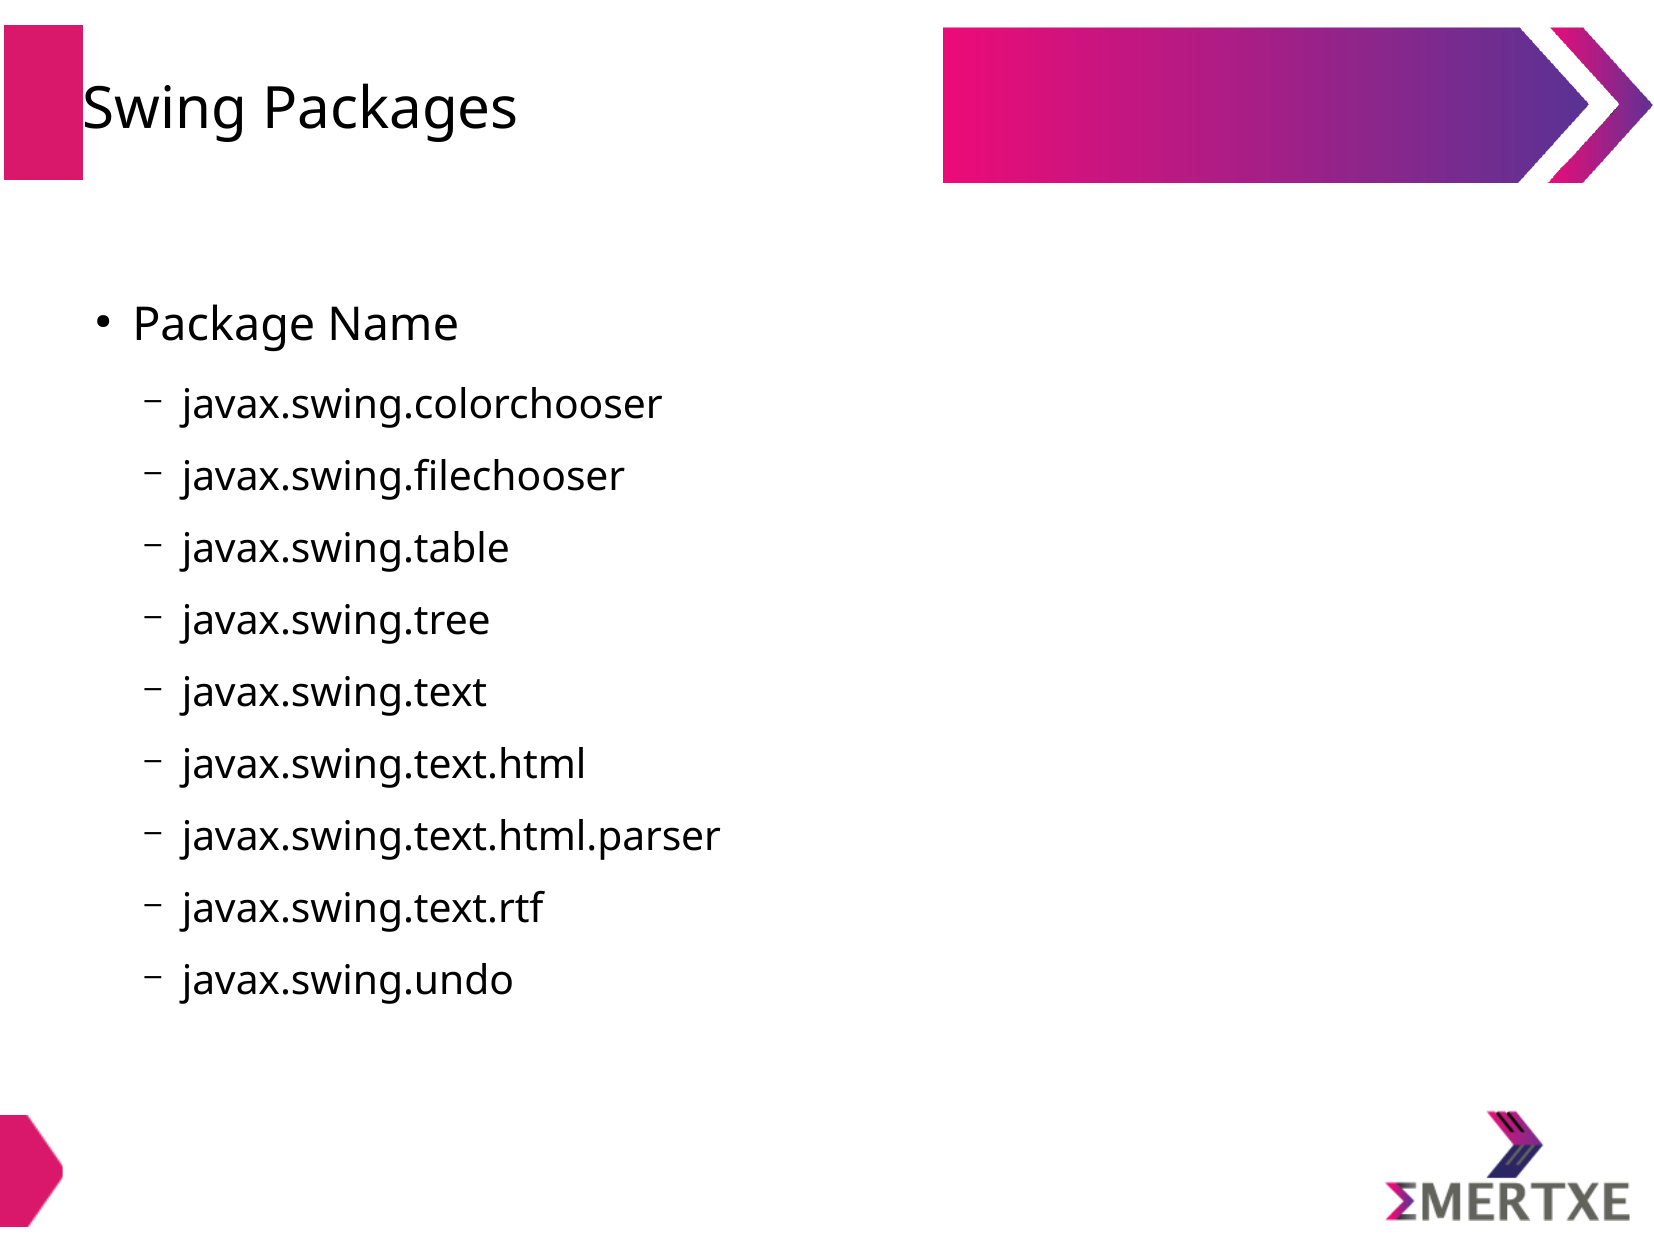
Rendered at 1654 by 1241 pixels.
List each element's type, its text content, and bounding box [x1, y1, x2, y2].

list Package Name javax.swing.colorchooser javax.swing.filechooser javax.swing.table javax.swing.tree javax.swing.text javax.swing.text.html javax.swing.text.html.parser javax.swing.text.rtf javax.swing.undo [82, 290, 1571, 1010]
picture [1385, 1107, 1631, 1221]
picture [1571, 27, 1653, 183]
title Swing Packages [82, 2, 1571, 210]
